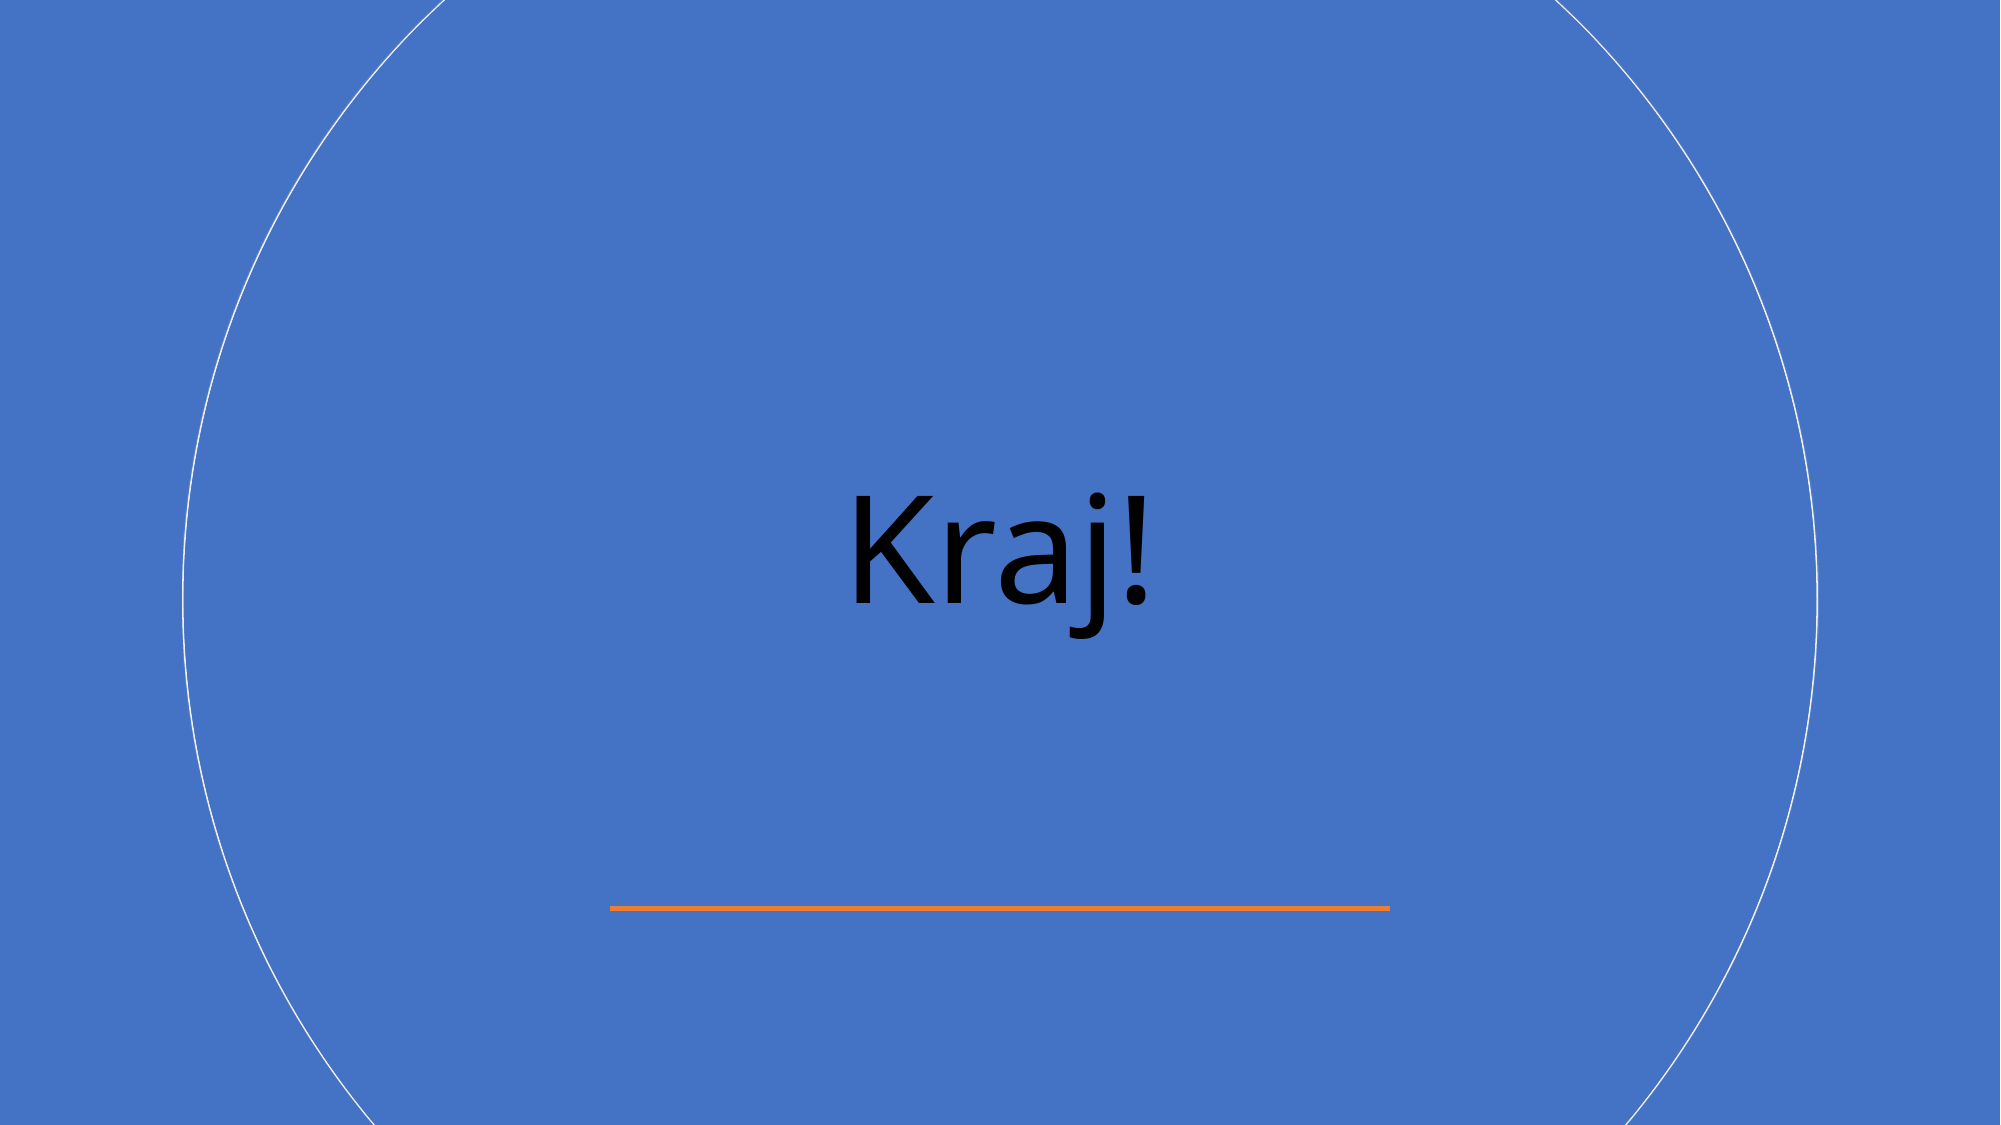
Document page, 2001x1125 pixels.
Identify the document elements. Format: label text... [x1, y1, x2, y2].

text_box [0, 0, 2000, 1125]
title Kraj! [249, 327, 1750, 782]
